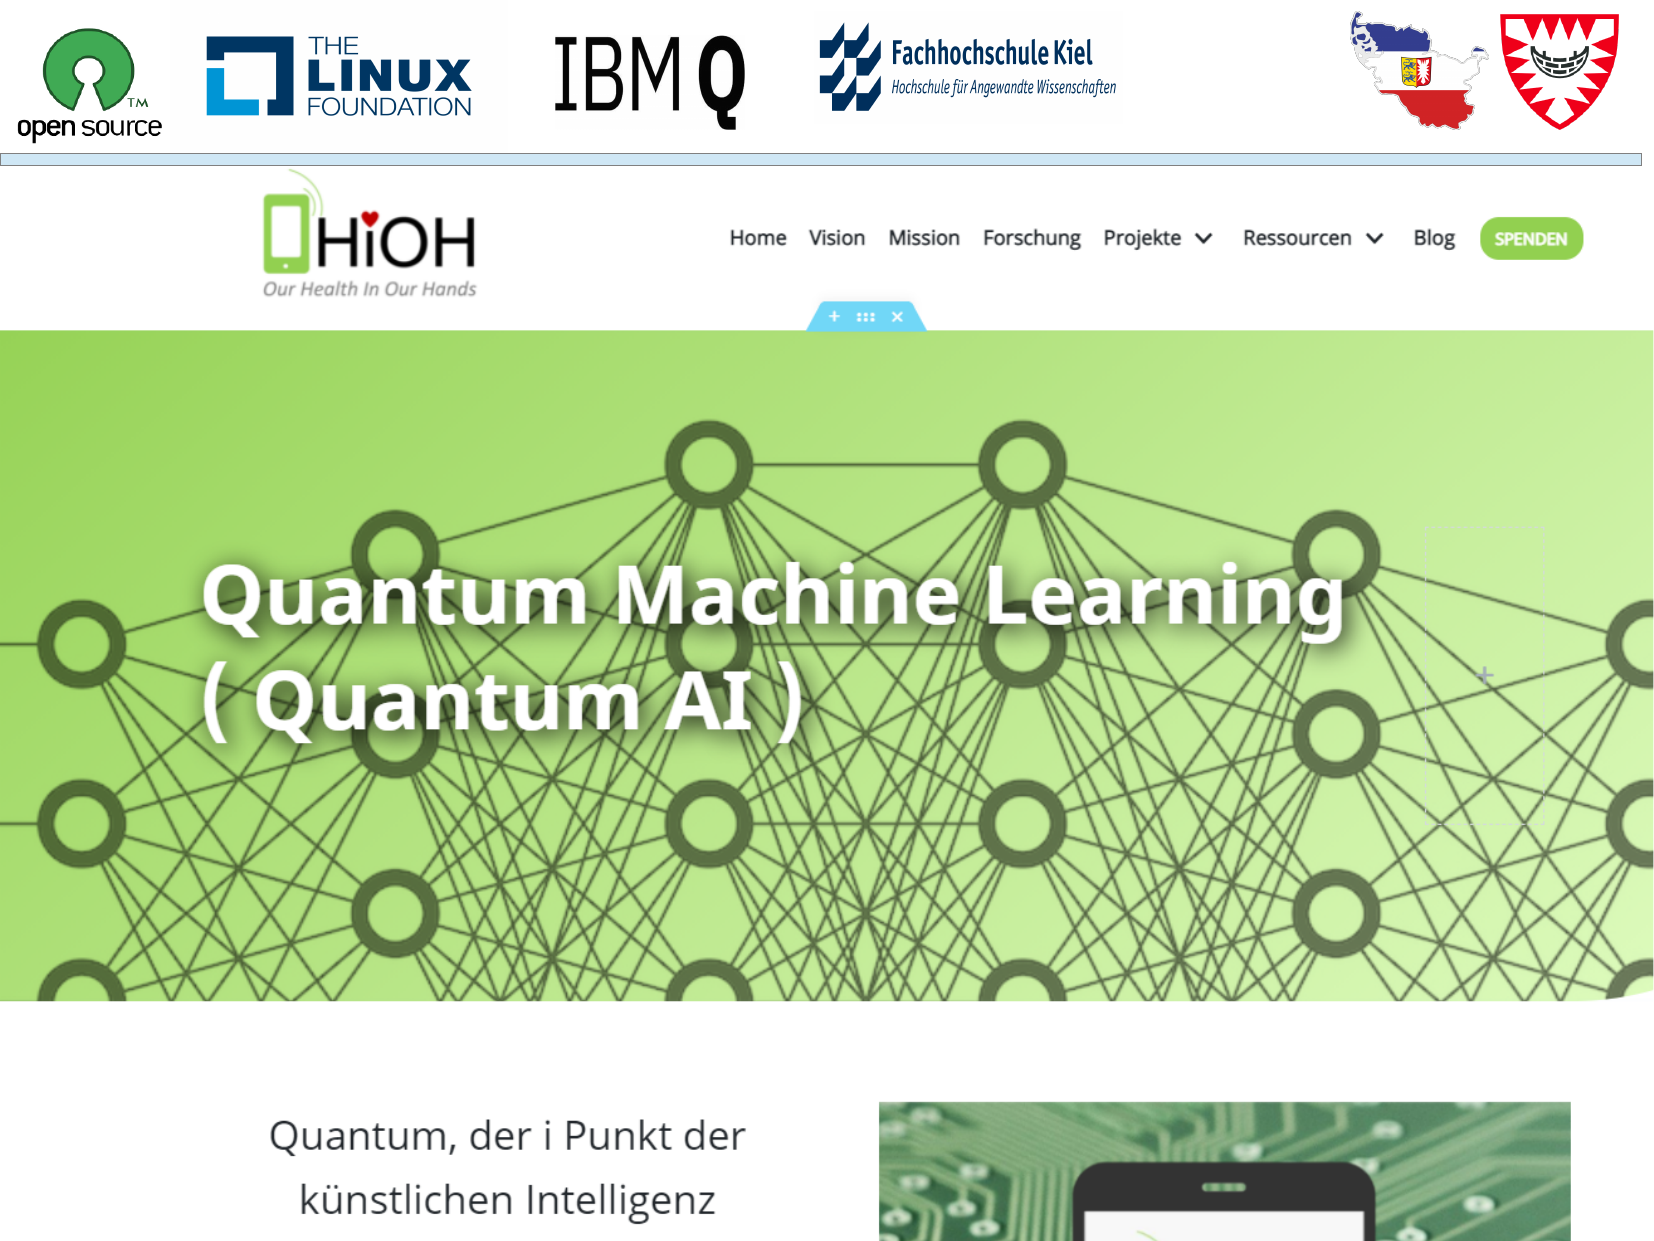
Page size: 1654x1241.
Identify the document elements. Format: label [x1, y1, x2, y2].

picture [814, 11, 1123, 124]
picture [170, 0, 508, 153]
picture [1350, 11, 1489, 130]
picture [555, 35, 745, 130]
picture [1500, 14, 1619, 130]
text_box [0, 153, 1642, 166]
picture [11, 23, 166, 147]
picture [0, 153, 1654, 1241]
